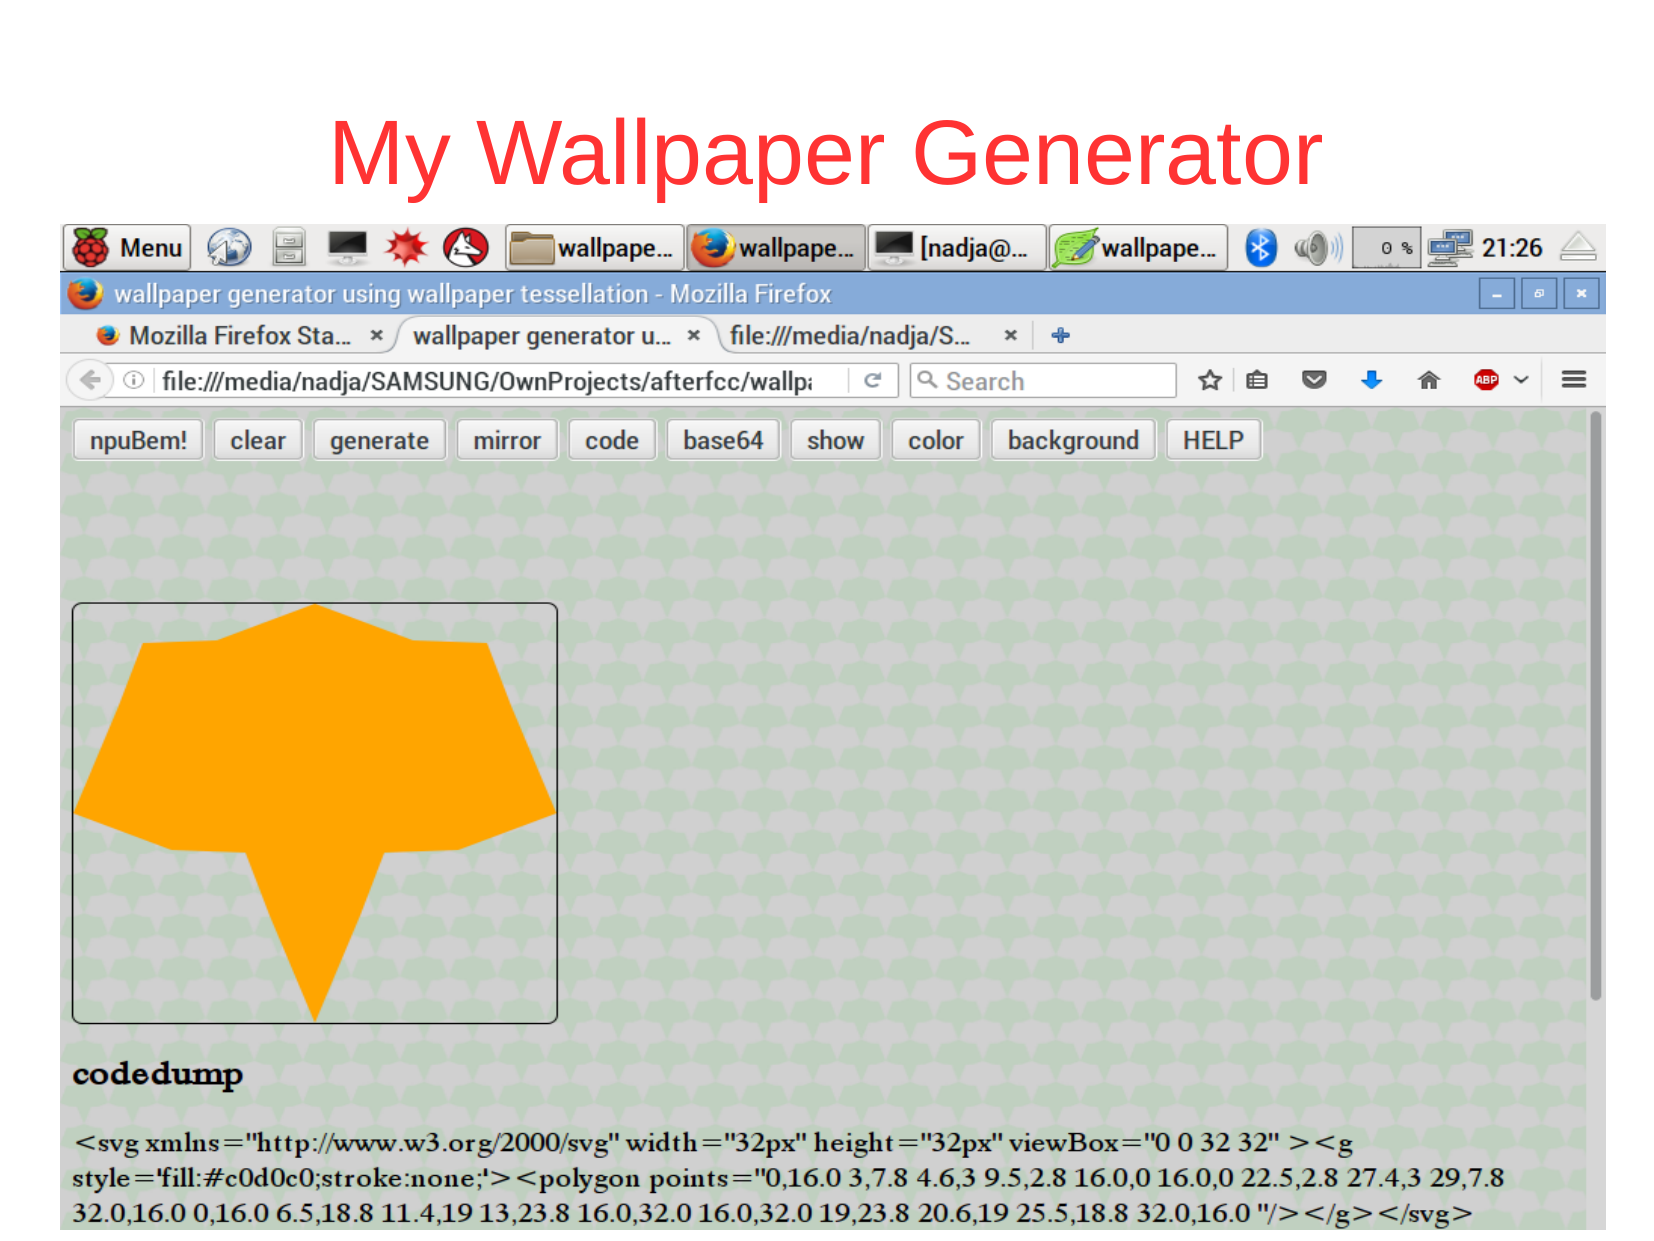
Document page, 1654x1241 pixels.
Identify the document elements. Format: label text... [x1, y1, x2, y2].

title My Wallpaper Generator [82, 49, 1571, 224]
picture [60, 224, 1606, 1231]
